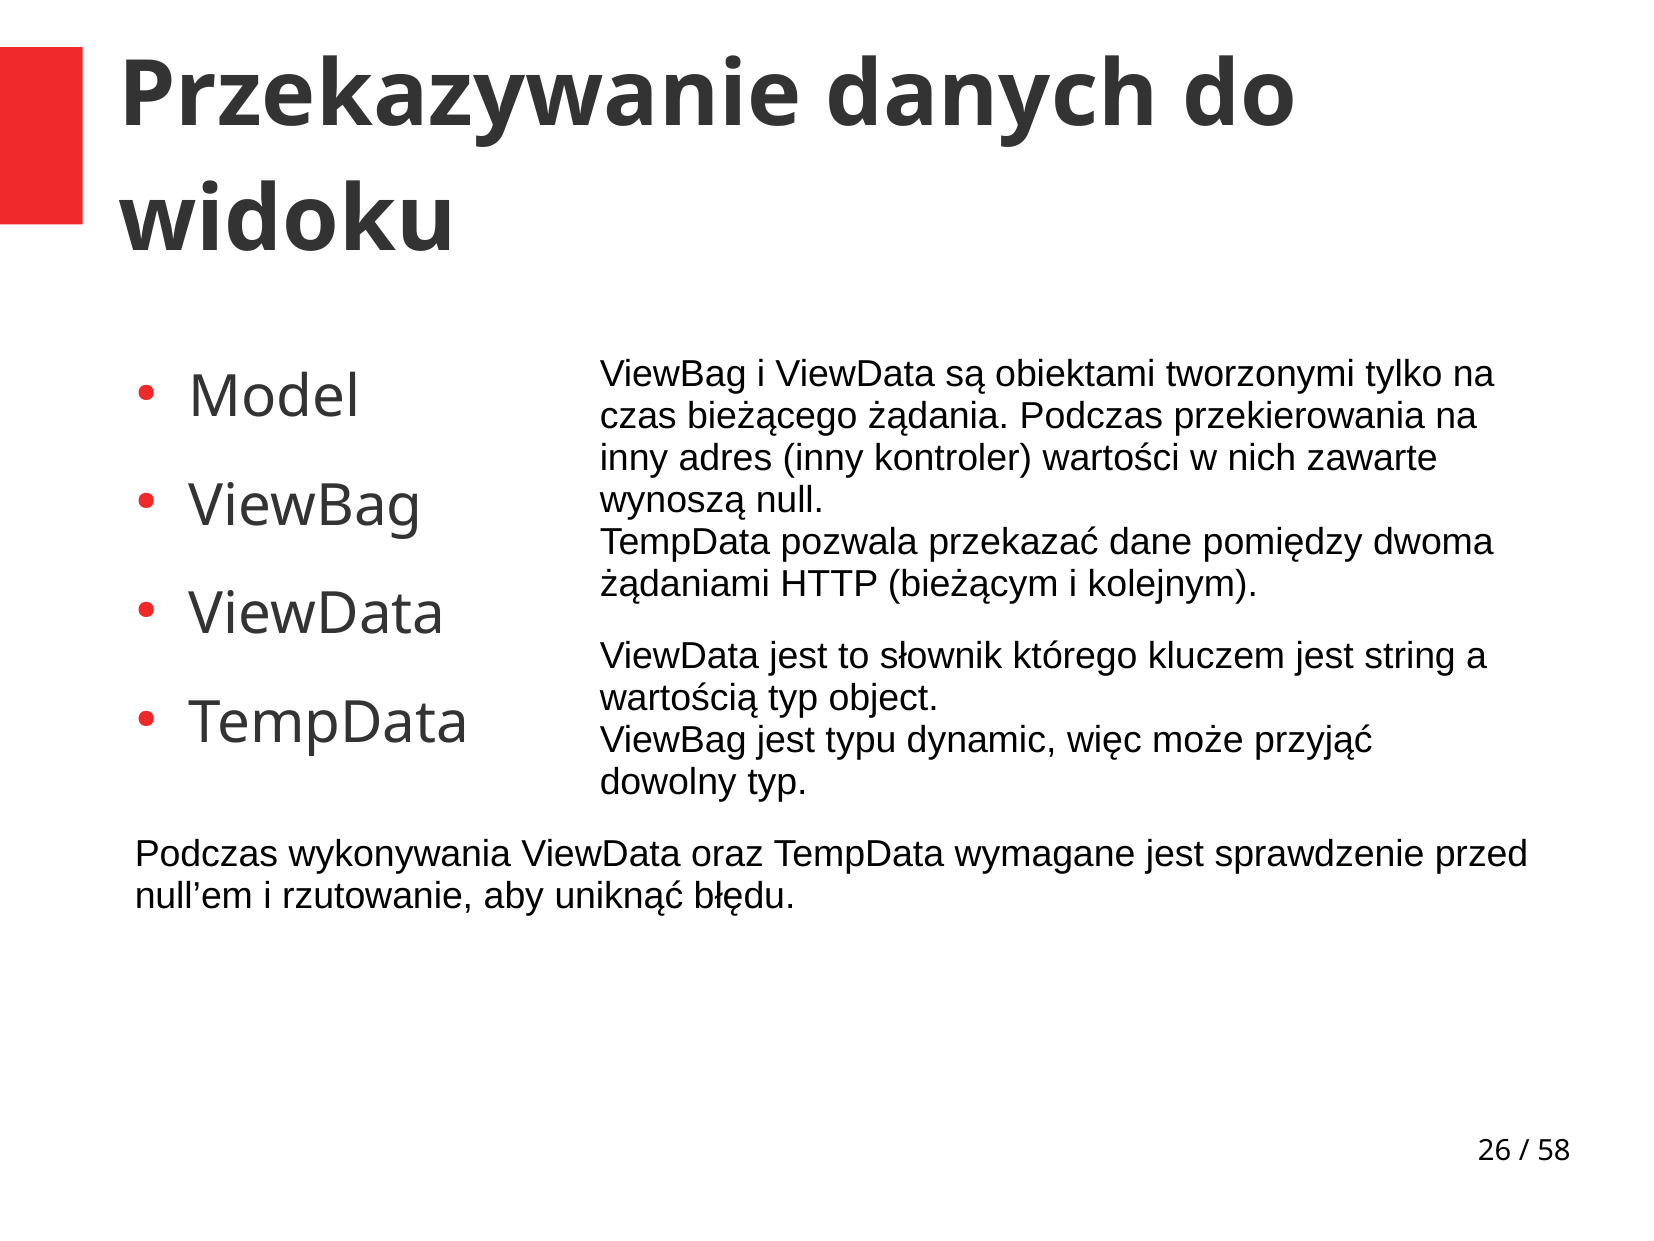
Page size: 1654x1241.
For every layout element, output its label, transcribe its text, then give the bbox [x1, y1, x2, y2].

text_box Podczas wykonywania ViewData oraz TempData wymagane jest sprawdzenie przed null’em i rzutowanie, aby uniknąć błędu. [120, 825, 1591, 966]
list Model ViewBag ViewData TempData [118, 354, 541, 781]
title Przekazywanie danych do widoku [118, 27, 1571, 278]
text_box ViewData jest to słownik którego kluczem jest string a wartością typ object. ViewBag jest typu dynamic, więc może przyjąć dowolny typ. [585, 627, 1516, 811]
text_box ViewBag i ViewData są obiektami tworzonymi tylko na czas bieżącego żądania. Podczas przekierowania na inny adres (inny kontroler) wartości w nich zawarte wynoszą null. TempData pozwala przekazać dane pomiędzy dwoma żądaniami HTTP (bieżącym i kolejnym). [585, 345, 1561, 612]
